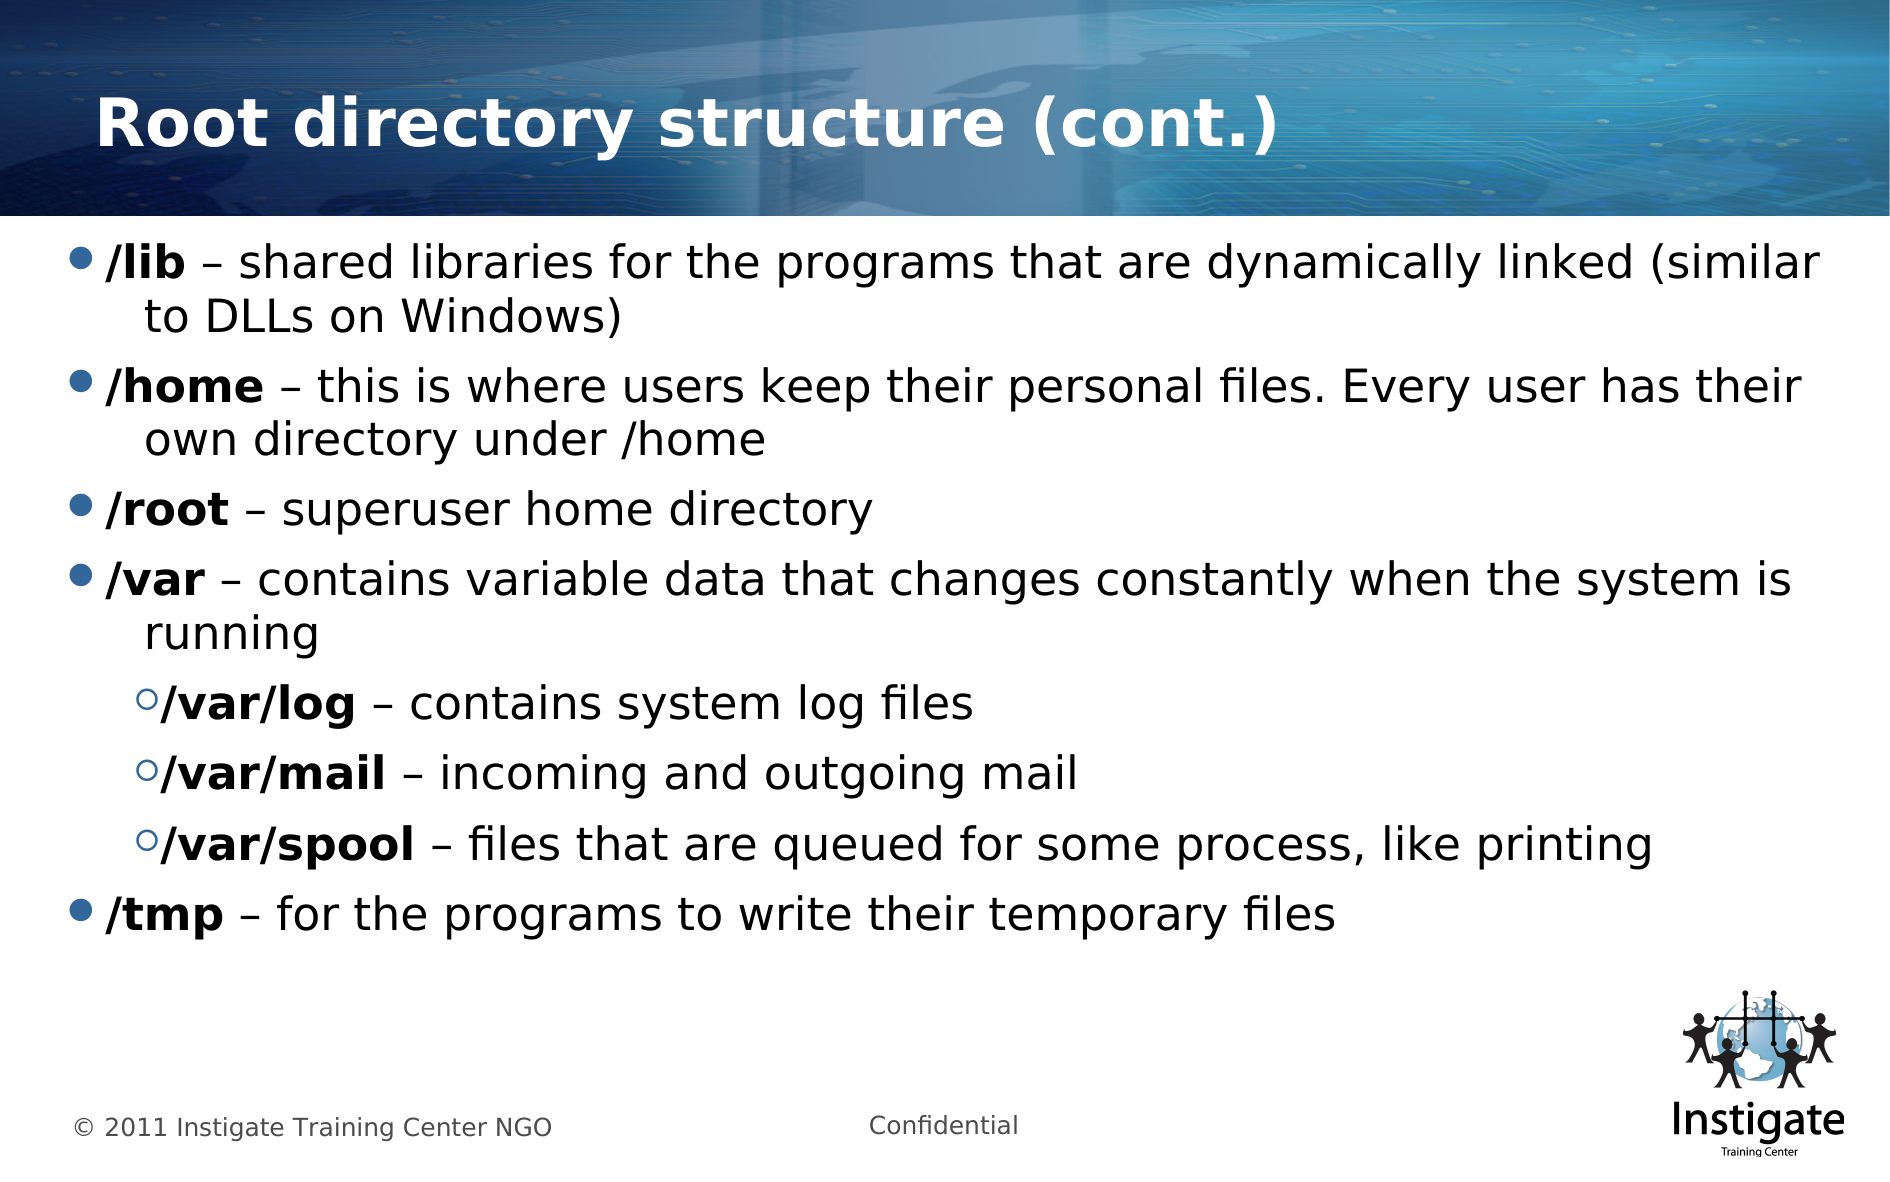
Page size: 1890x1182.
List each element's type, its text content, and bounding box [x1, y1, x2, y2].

picture [0, 0, 1890, 216]
title Root directory structure (cont.) [94, 54, 1793, 210]
picture [1674, 990, 1844, 1157]
list /lib – shared libraries for the programs that are dynamically linked (similar to DLLs on Windows) /home – this is where users keep their personal files. Every user has their own directory under /home /root – superuser home directory /var – contains variable data that changes constantly when the system is running /var/log – contains system log files /var/mail – incoming and outgoing mail /var/spool – files that are queued for some process, like printing /tmp – for the programs to write their temporary files [59, 236, 1831, 1001]
